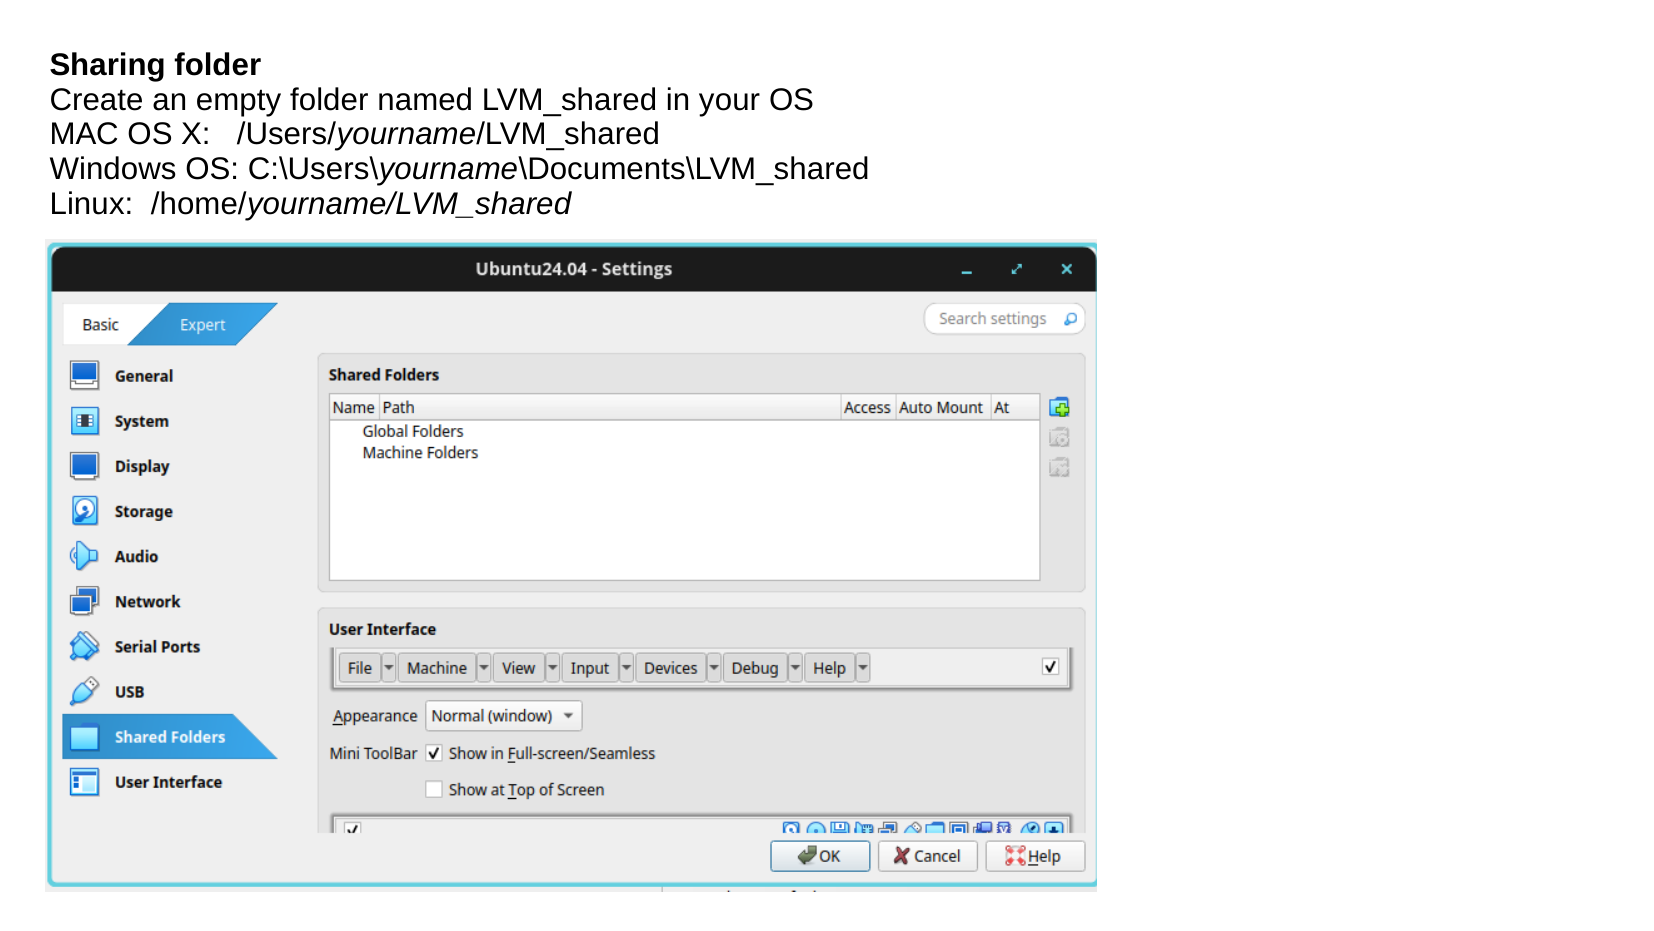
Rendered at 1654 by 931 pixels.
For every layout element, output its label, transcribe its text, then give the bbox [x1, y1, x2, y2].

picture [45, 239, 1097, 892]
text_box Sharing folder Create an empty folder named LVM_shared in your OS MAC OS X: /Users/yourname/LVM_shared Windows OS: C:\Users\yourname\Documents\LVM_shared Linux: /home/yourname/LVM_shared [34, 39, 1130, 229]
